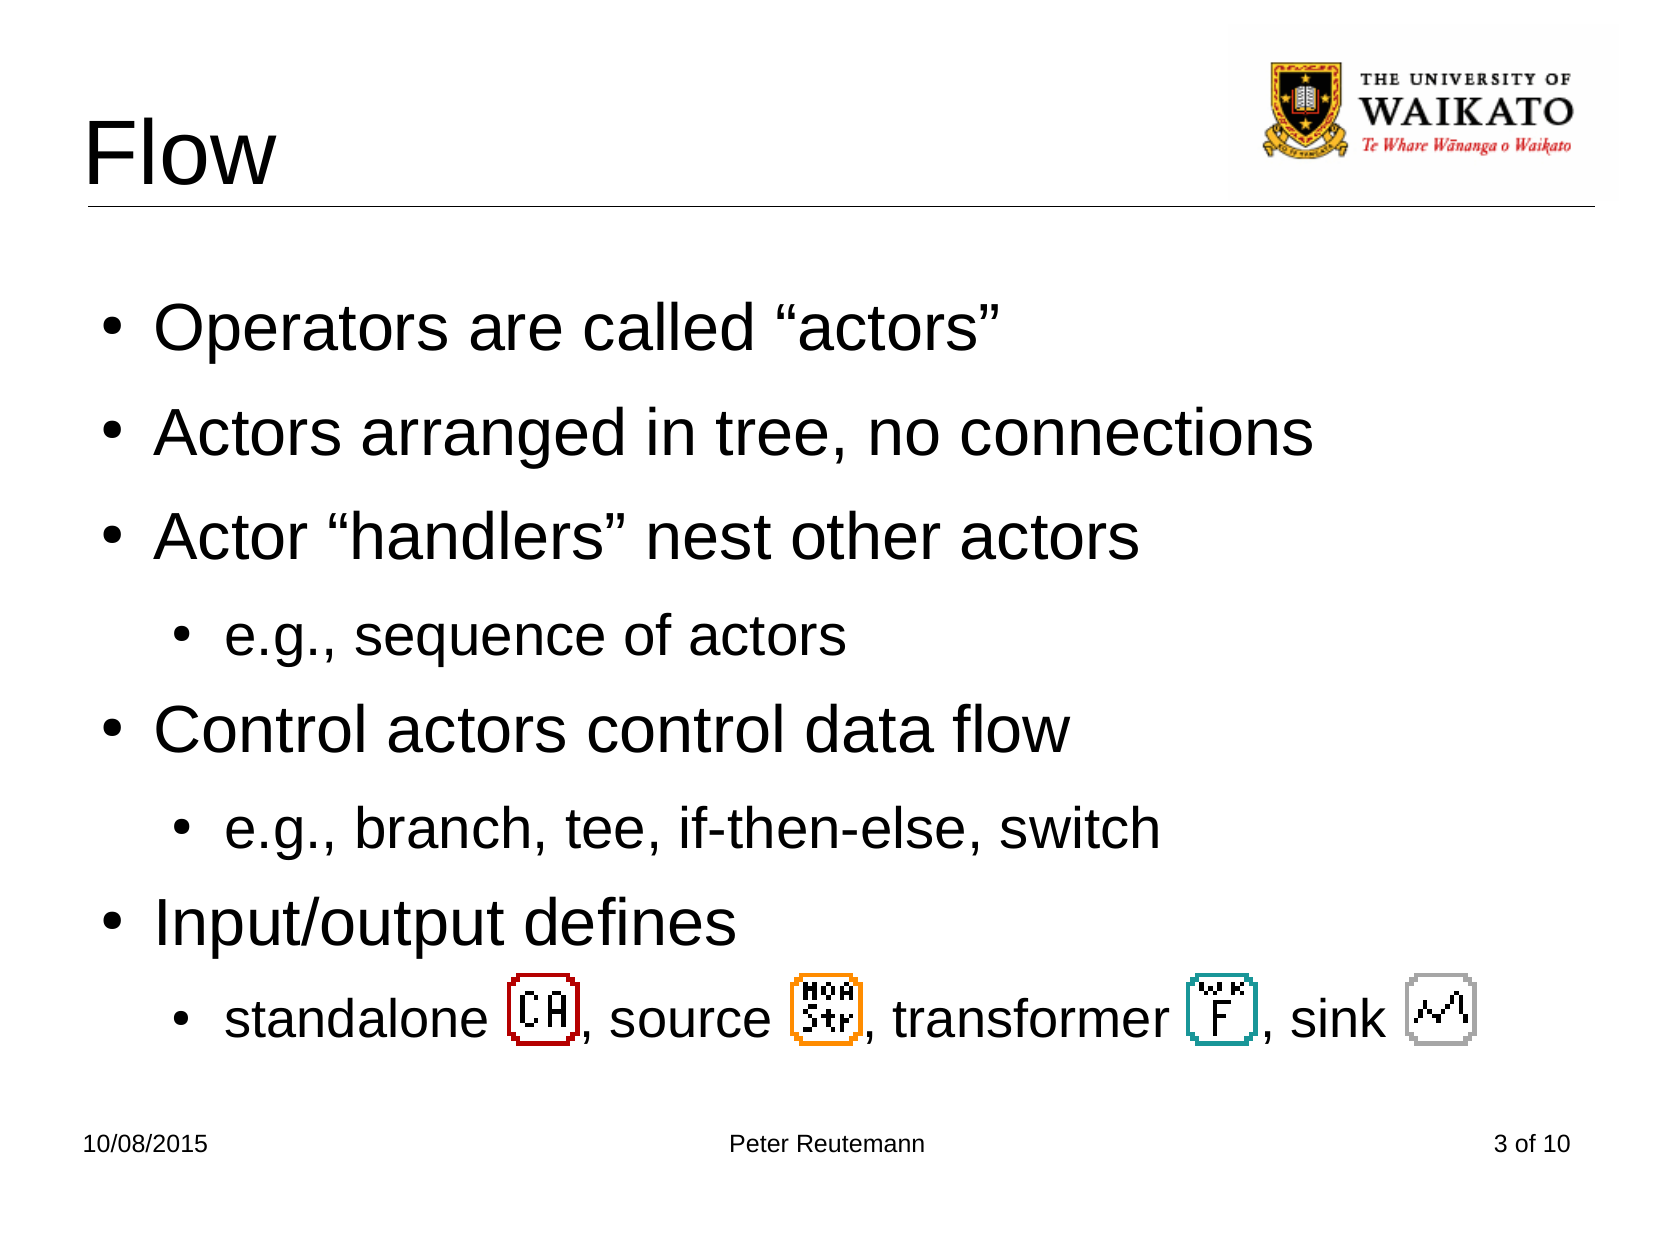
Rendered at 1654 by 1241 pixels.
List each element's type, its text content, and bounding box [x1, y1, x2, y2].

picture [507, 973, 580, 1046]
picture [1405, 973, 1477, 1046]
title Flow [82, 49, 1571, 257]
picture [1186, 973, 1258, 1046]
picture [790, 973, 863, 1046]
list Operators are called “actors” Actors arranged in tree, no connections Actor “handlers” nest other actors e.g., sequence of actors Control actors control data flow e.g., branch, tee, if-then-else, switch Input/output defines standalone , source , transformer , sink [82, 290, 1571, 1109]
picture [1228, 24, 1619, 201]
